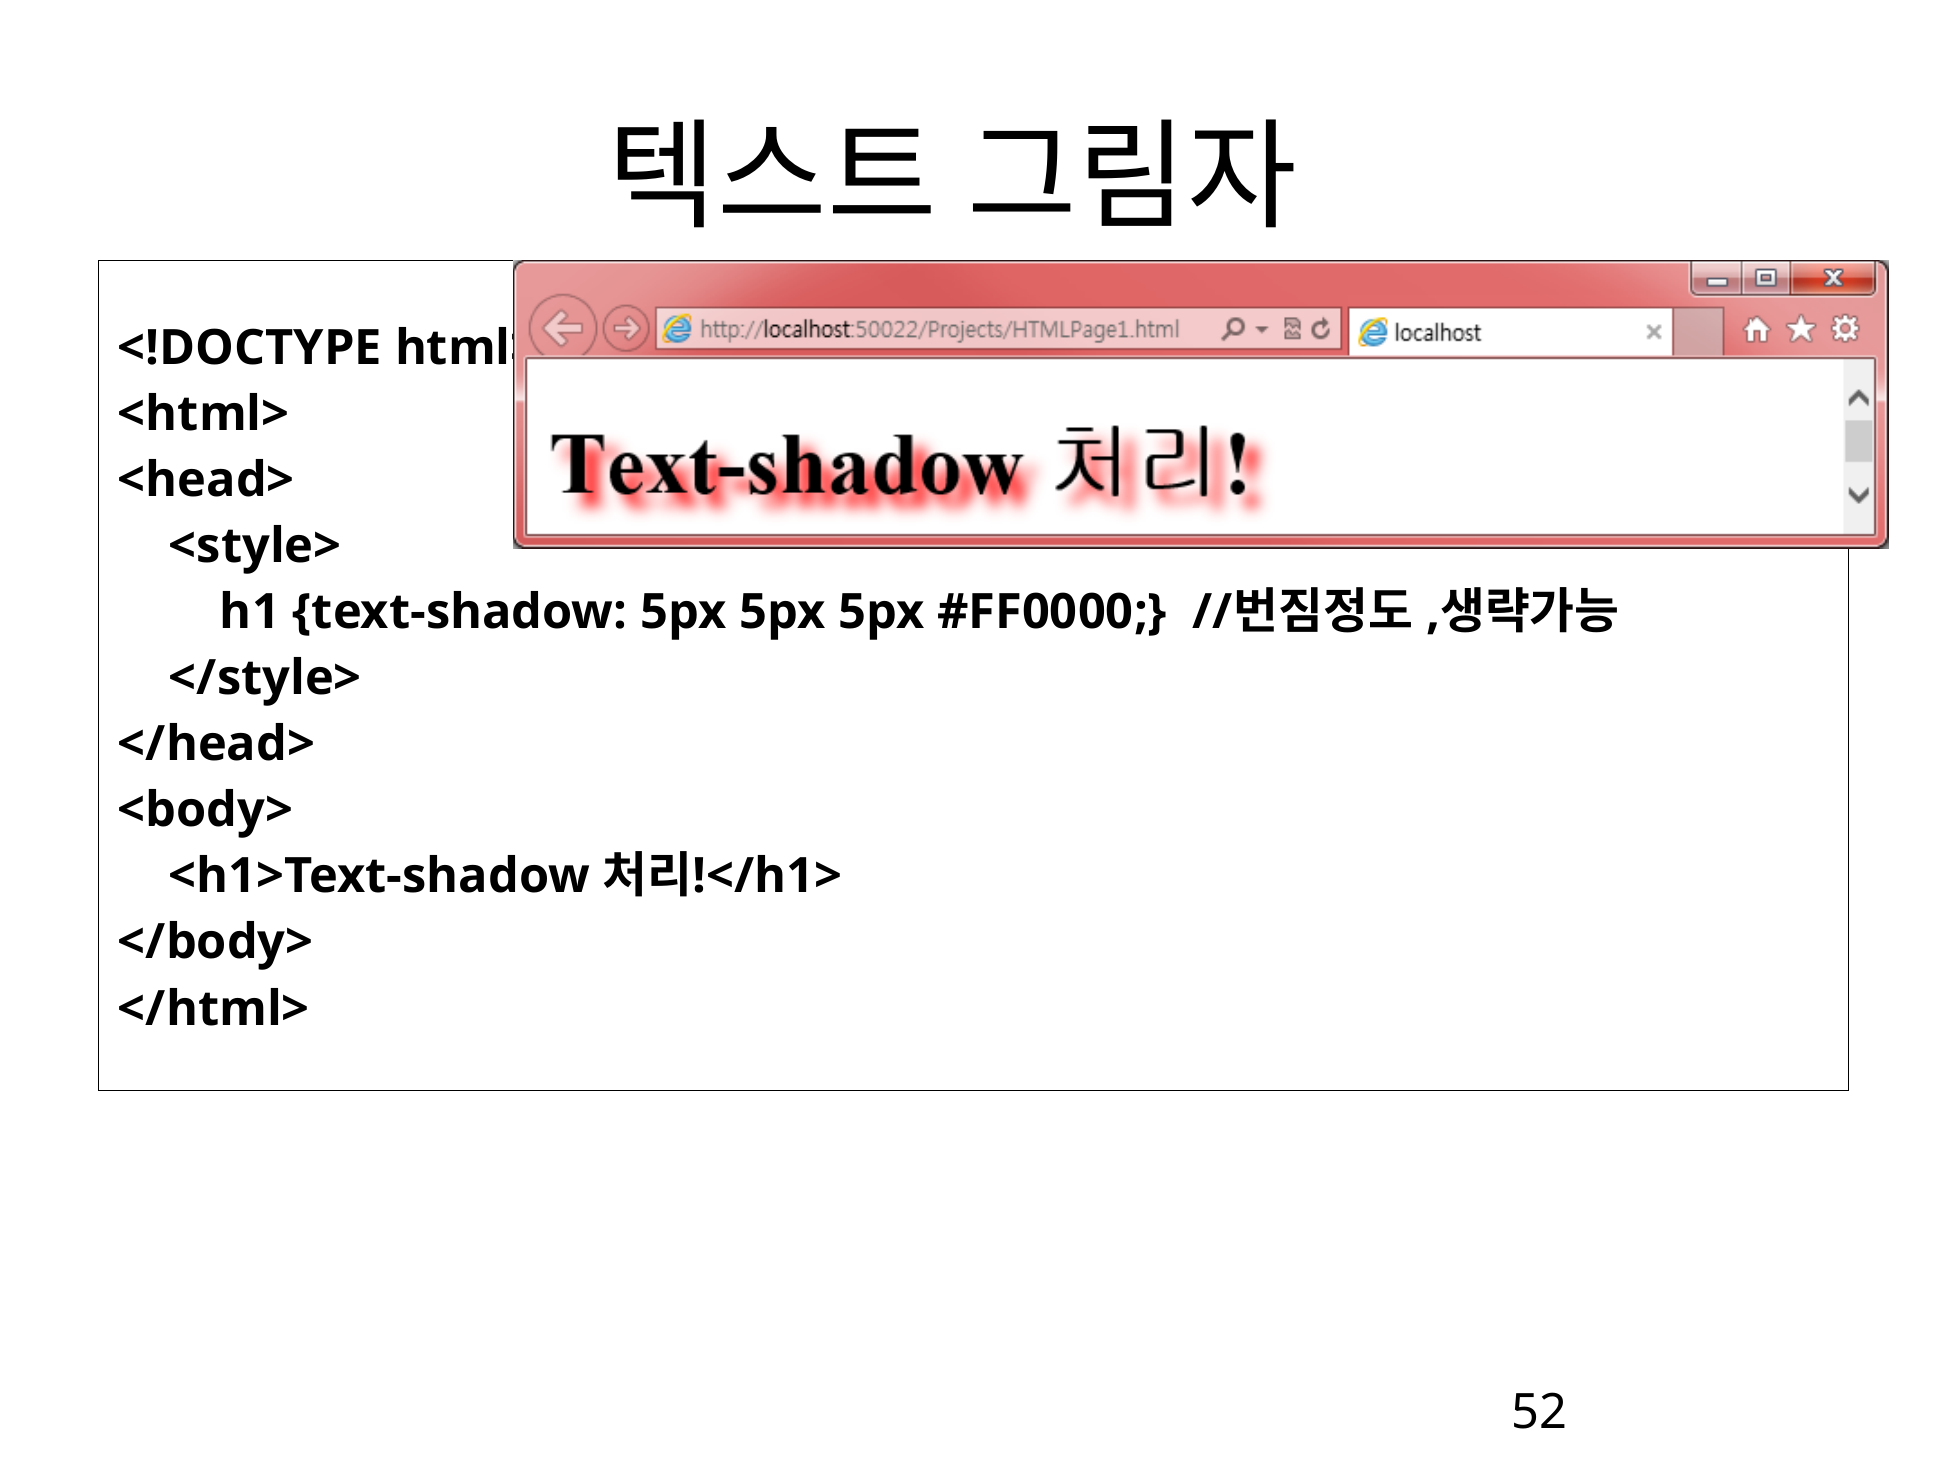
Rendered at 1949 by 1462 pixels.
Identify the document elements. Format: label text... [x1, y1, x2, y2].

text_box <!DOCTYPE html> <html> <head> <style> h1 {text-shadow: 5px 5px 5px #FF0000;} //번짐정도 ,생략가능 </style> </head> <body> <h1>Text-shadow 처리!</h1> </body> </html> [98, 260, 1849, 1091]
title 텍스트 그림자 [156, 92, 1749, 255]
slide_number <숫자> [1496, 1372, 1899, 1462]
picture [513, 260, 1889, 549]
